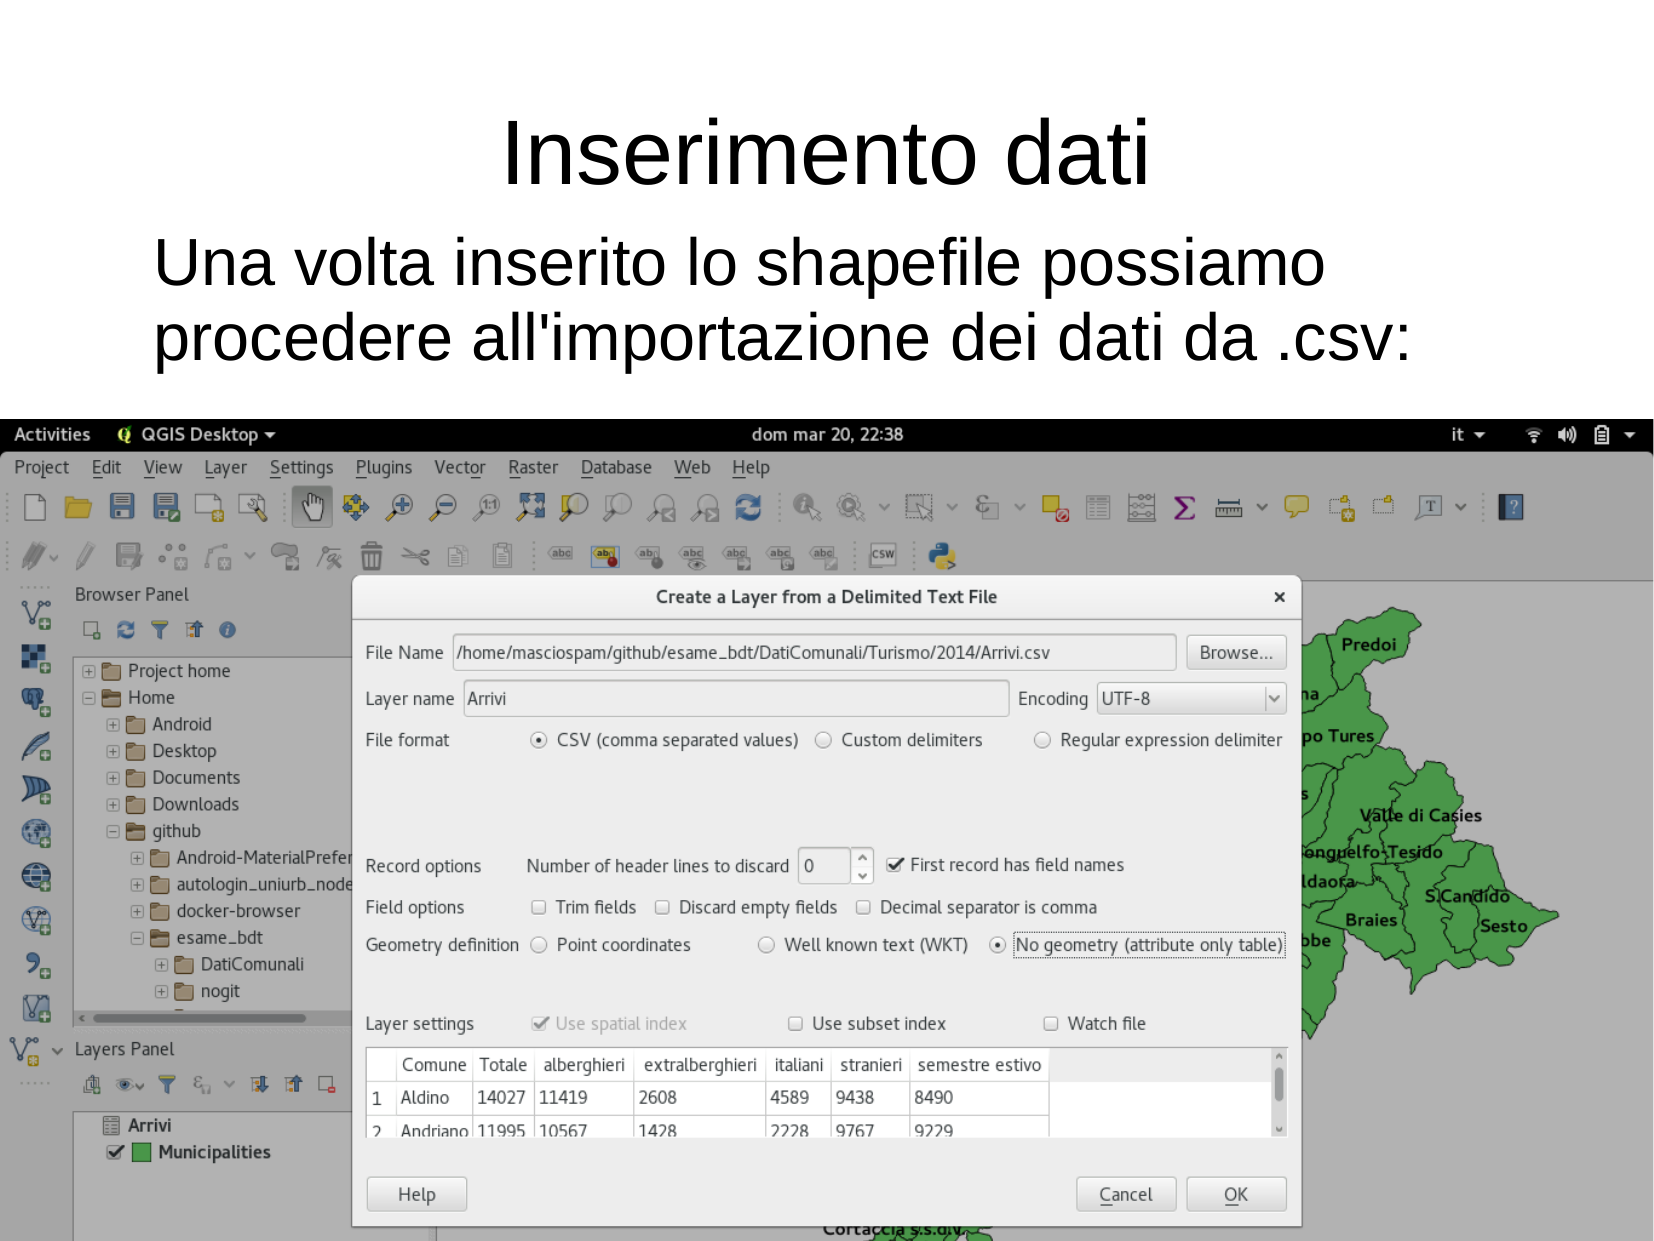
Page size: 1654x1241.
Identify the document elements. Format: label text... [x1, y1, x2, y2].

title Inserimento dati [82, 49, 1571, 225]
list Una volta inserito lo shapefile possiamo procedere all'importazione dei dati da .csv: [82, 225, 1571, 419]
picture [0, 419, 1654, 1241]
